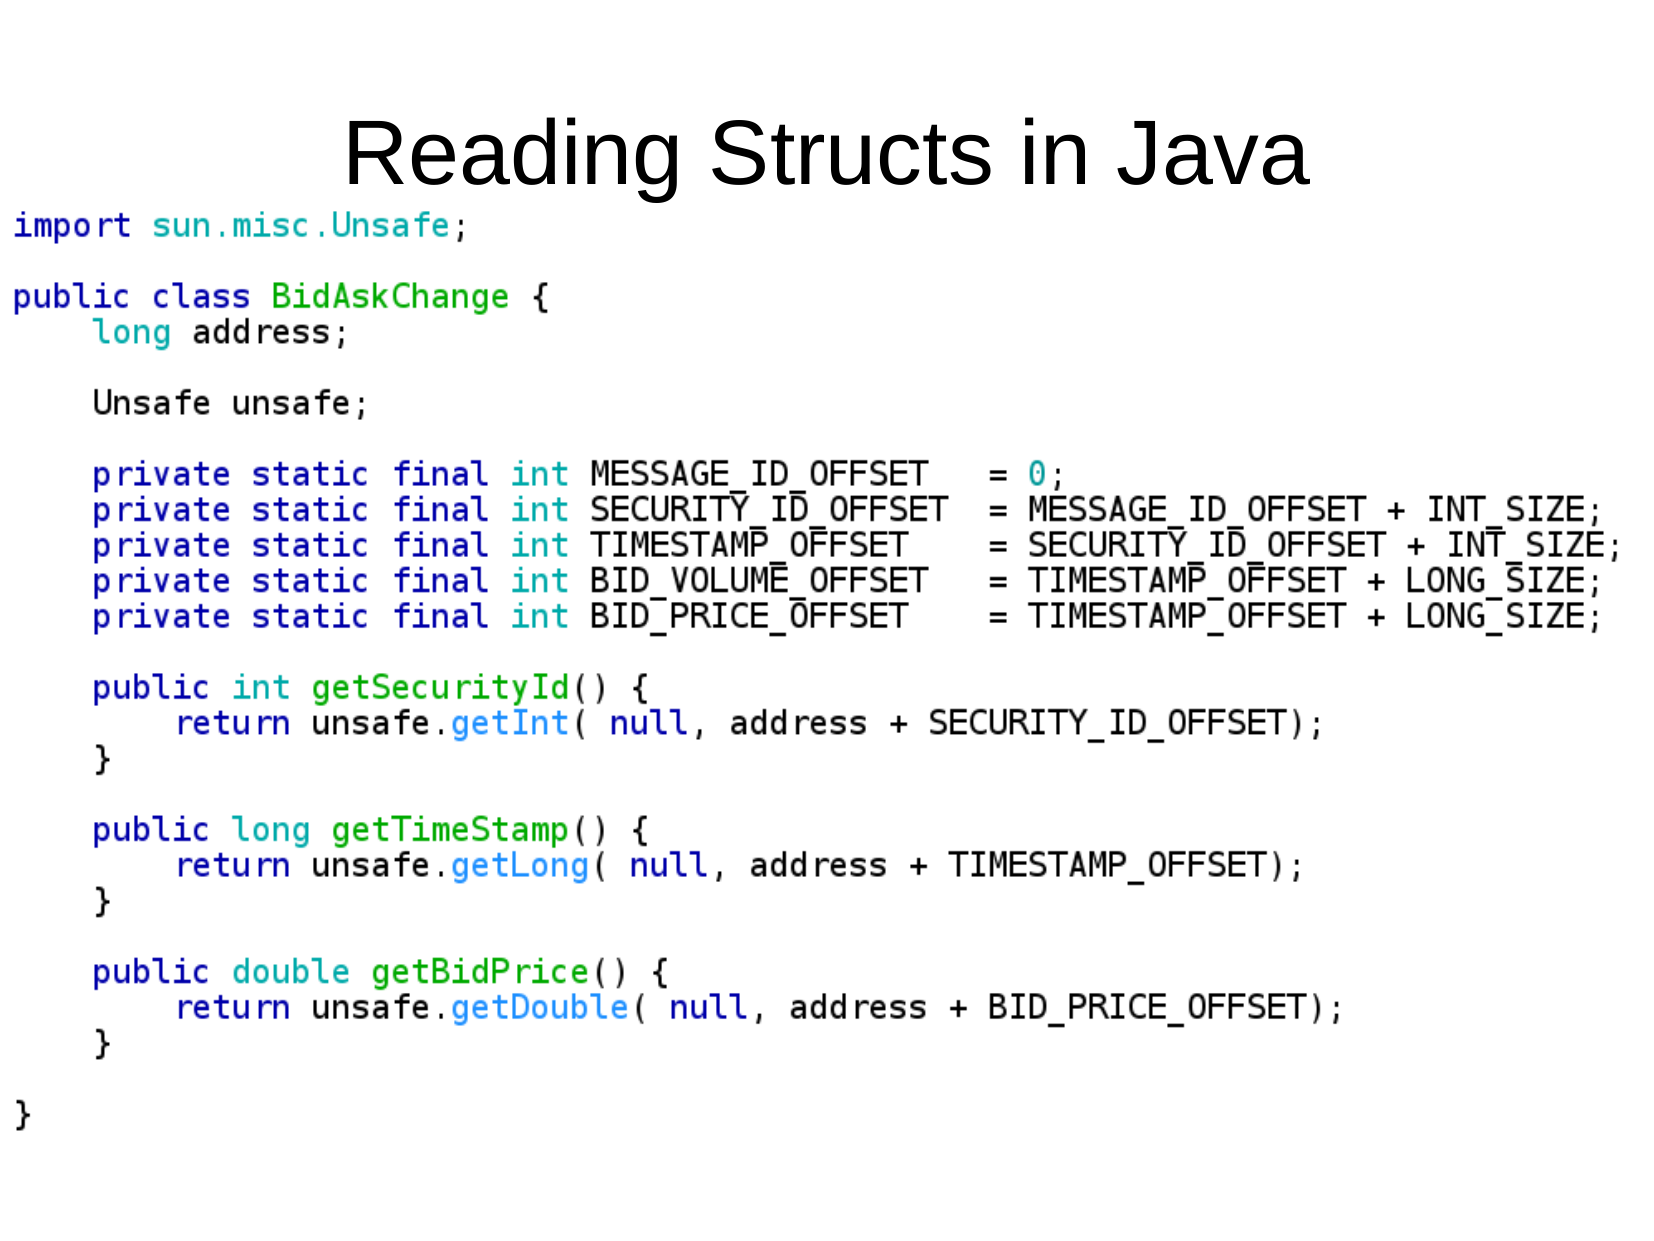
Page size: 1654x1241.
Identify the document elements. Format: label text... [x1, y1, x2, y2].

title Reading Structs in Java [82, 49, 1571, 257]
picture [0, 188, 1642, 1146]
